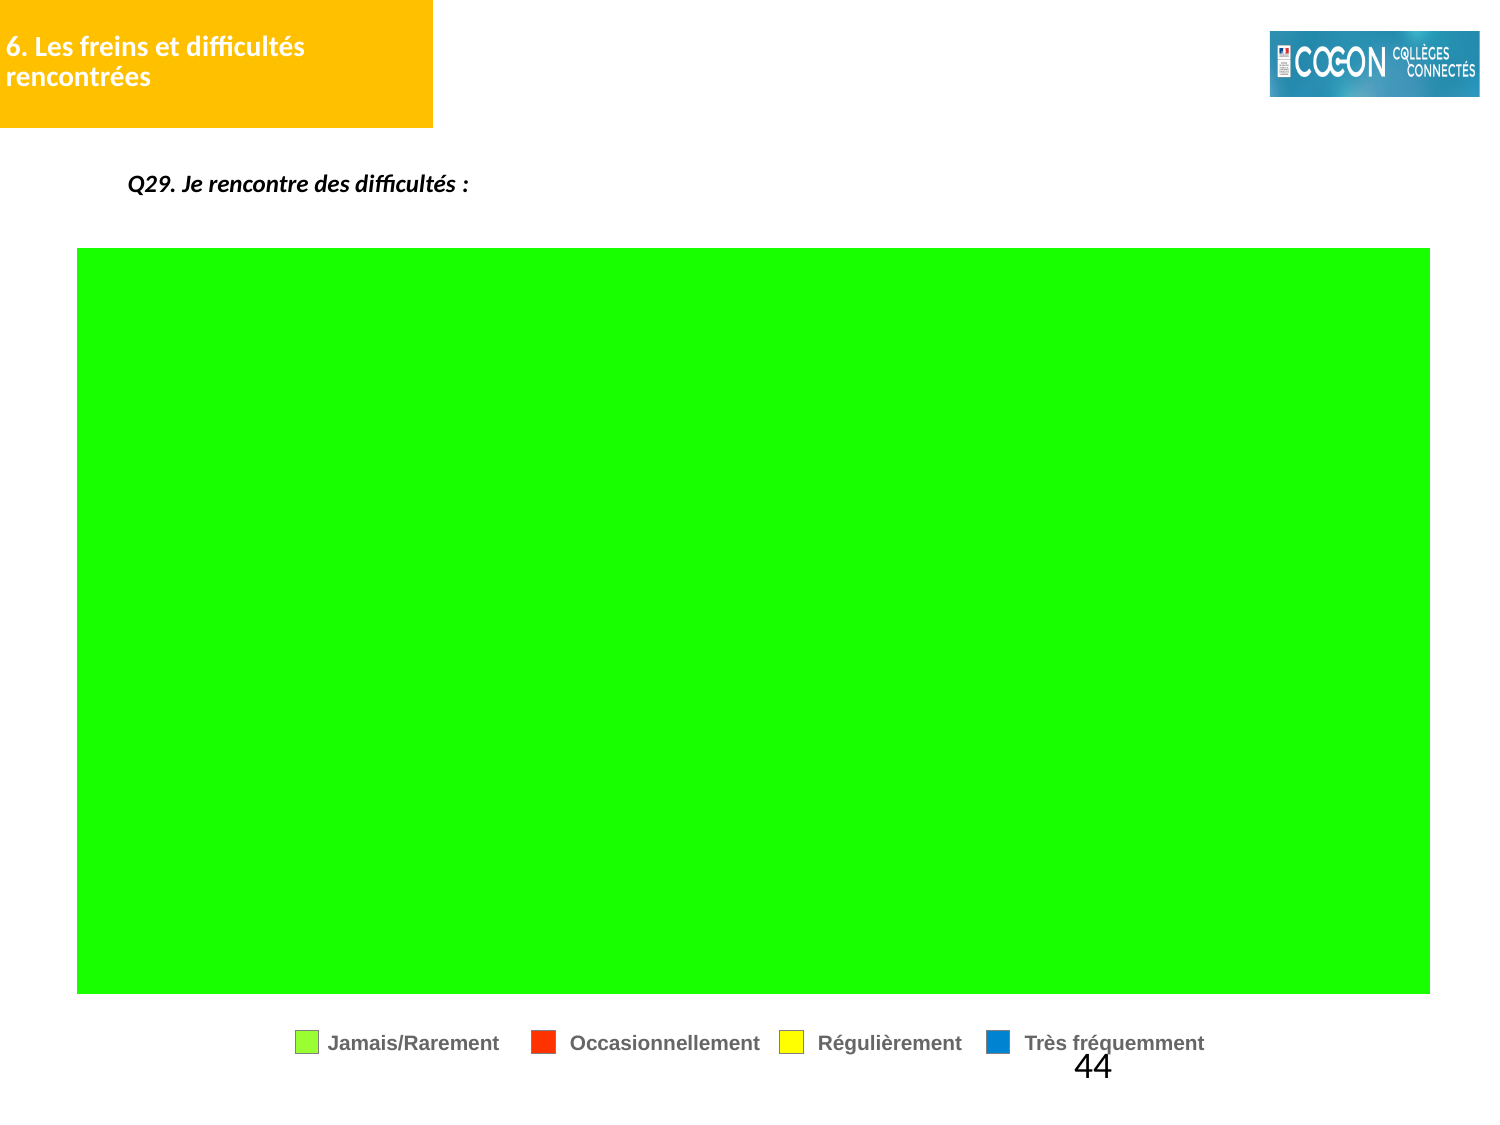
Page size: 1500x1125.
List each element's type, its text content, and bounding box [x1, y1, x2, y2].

picture [77, 248, 1430, 994]
text_box <numéro> [1059, 1042, 1397, 1103]
text_box [532, 1030, 555, 1054]
text_box [986, 1030, 1009, 1054]
text_box Occasionnellement [555, 1024, 792, 1064]
text_box [295, 1030, 312, 1054]
text_box 6. Les freins et difficultés rencontrées [0, 0, 433, 128]
text_box Très fréquemment [1009, 1024, 1223, 1064]
text_box Q29. Je rencontre des difficultés : [112, 166, 1407, 221]
text_box Régulièrement [803, 1024, 981, 1064]
text_box [792, 1030, 803, 1054]
text_box Jamais/Rarement [312, 1024, 532, 1064]
picture [1269, 31, 1480, 97]
